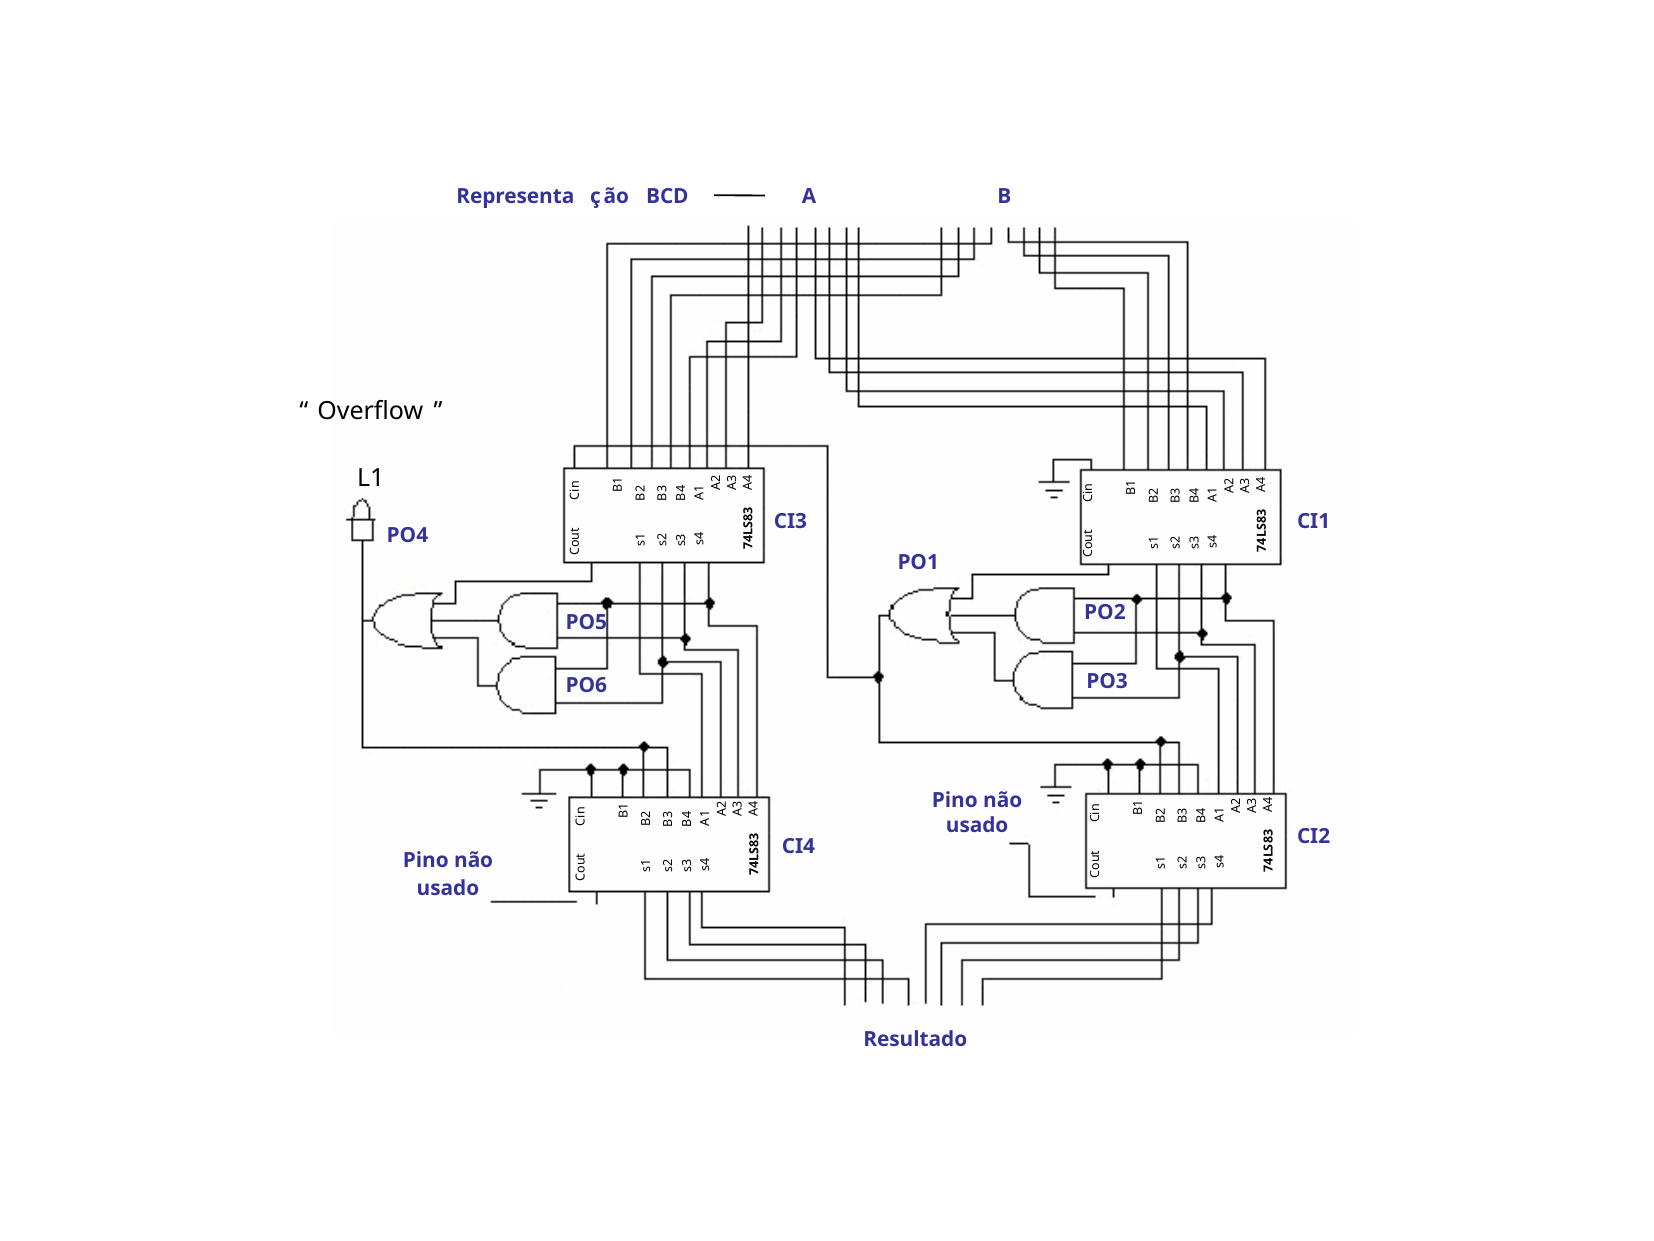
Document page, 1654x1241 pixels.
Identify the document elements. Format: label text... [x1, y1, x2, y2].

text_box PO3 [1086, 667, 1128, 693]
text_box B1 [1122, 479, 1138, 496]
text_box s2 B3 [653, 485, 669, 547]
text_box CI4 [781, 832, 815, 858]
text_box BCD [646, 182, 695, 208]
text_box s1 B2 [1152, 808, 1168, 870]
text_box B1 [615, 803, 631, 819]
text_box 74LS83 [1253, 509, 1269, 553]
text_box A2 [713, 801, 729, 817]
text_box Cout [1079, 529, 1095, 558]
text_box PO1 [897, 548, 939, 574]
text_box A4 [1259, 797, 1275, 813]
text_box Pino não [931, 786, 1028, 812]
text_box PO2 [1084, 598, 1126, 624]
text_box usado [416, 874, 480, 901]
picture [331, 221, 1356, 1035]
text_box Cin [1079, 483, 1095, 503]
text_box A4 [745, 800, 761, 817]
text_box s2 B3 [1174, 808, 1190, 870]
text_box s4 A1 [1211, 807, 1227, 869]
text_box s1 B2 [1145, 487, 1161, 550]
text_box PO4 [386, 521, 428, 547]
text_box Cout [1086, 850, 1102, 878]
text_box usado [945, 812, 1009, 838]
text_box ç [590, 182, 601, 208]
text_box s4 A1 [690, 484, 706, 546]
text_box 74LS83 [1260, 829, 1276, 873]
text_box ão [603, 182, 629, 208]
text_box “ [299, 394, 309, 425]
text_box PO6 [565, 671, 608, 698]
text_box Overflow [317, 394, 424, 425]
text_box Cout [572, 853, 588, 882]
text_box B1 [1129, 800, 1145, 816]
text_box Representa [456, 182, 575, 208]
text_box PO5 [565, 608, 608, 634]
text_box s3 B4 [672, 485, 688, 547]
text_box A2 [1227, 798, 1243, 814]
text_box s3 B4 [678, 811, 694, 873]
text_box A2 [707, 475, 723, 491]
text_box A4 [739, 474, 755, 491]
text_box s1 B2 [632, 485, 648, 547]
text_box CI2 [1297, 822, 1331, 848]
text_box Cout [566, 527, 582, 556]
text_box Resultado [863, 1025, 968, 1051]
text_box CI3 [774, 507, 808, 533]
text_box 74LS83 [745, 832, 761, 876]
text_box 74LS83 [739, 506, 756, 550]
text_box Cin [566, 481, 582, 501]
text_box s2 B3 [659, 811, 675, 873]
text_box s4 A1 [696, 810, 712, 872]
text_box A3 [723, 475, 739, 491]
text_box L1 [357, 461, 385, 492]
text_box Pino não [402, 846, 499, 872]
text_box A3 [729, 801, 745, 817]
text_box s3 B4 [1186, 487, 1202, 550]
text_box s3 B4 [1192, 808, 1209, 870]
text_box A3 [1243, 798, 1259, 814]
text_box B1 [609, 477, 625, 493]
text_box A [801, 182, 817, 208]
text_box B [997, 182, 1012, 208]
text_box ” [433, 394, 443, 425]
text_box A3 [1236, 477, 1252, 494]
text_box s4 A1 [1204, 486, 1220, 549]
text_box s2 B3 [1167, 487, 1183, 550]
text_box A4 [1252, 477, 1268, 493]
text_box A2 [1220, 477, 1236, 494]
text_box CI1 [1297, 507, 1331, 533]
text_box Cin [1086, 803, 1102, 823]
text_box Cin [572, 806, 588, 827]
text_box s1 B2 [637, 811, 653, 873]
